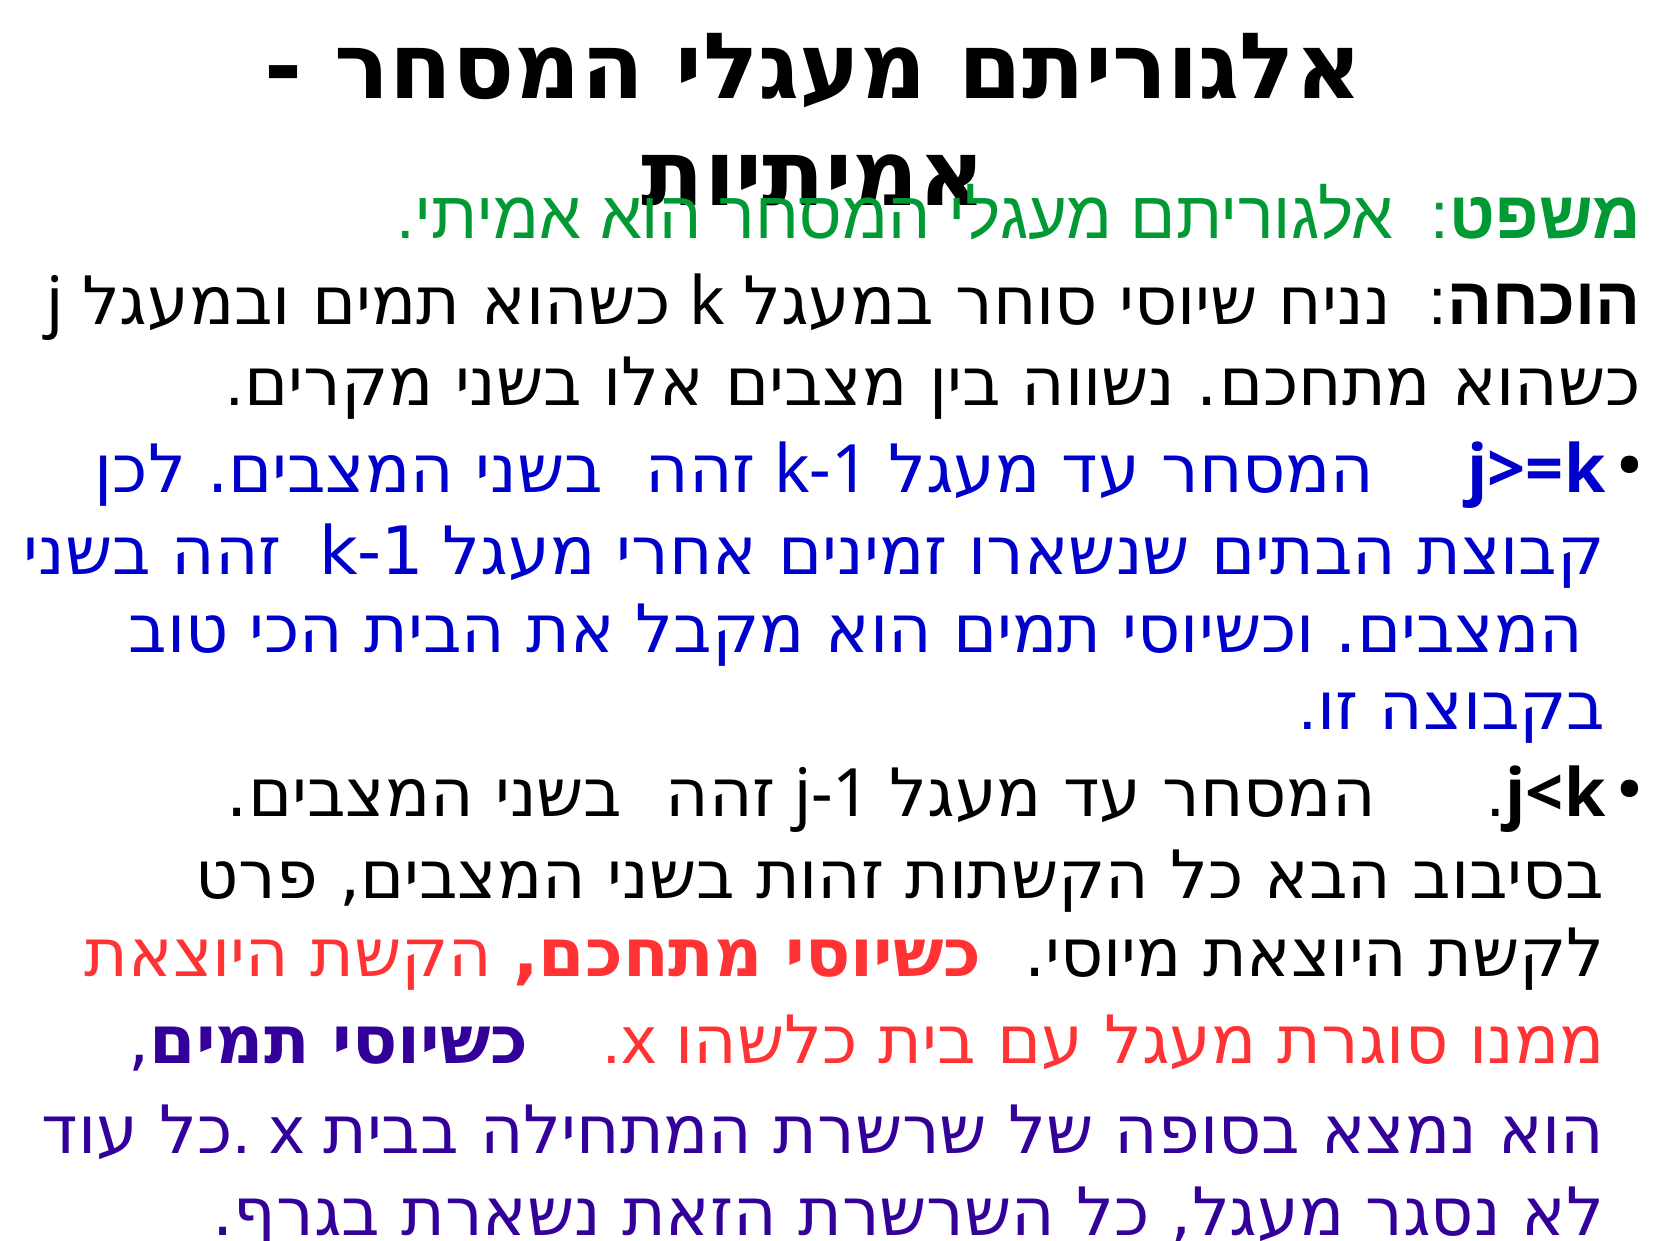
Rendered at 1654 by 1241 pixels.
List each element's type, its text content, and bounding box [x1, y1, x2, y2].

text_box משפט: אלגוריתם מעגלי המסחר הוא אמיתי. הוכחה: נניח שיוסי סוחר במעגל k כשהוא תמים ובמעגל j כשהוא מתחכם. נשווה בין מצבים אלו בשני מקרים. j>=k המסחר עד מעגל k-1 זהה בשני המצבים. לכן קבוצת הבתים שנשארו זמינים אחרי מעגל k-1 זהה בשני המצבים. וכשיוסי תמים הוא מקבל את הבית הכי טוב בקבוצה זו. j<k. המסחר עד מעגל j-1 זהה בשני המצבים. בסיבוב הבא כל הקשתות זהות בשני המצבים, פרט לקשת היוצאת מיוסי. כשיוסי מתחכם, הקשת היוצאת ממנו סוגרת מעגל עם בית כלשהו x. כשיוסי תמים, הוא נמצא בסופה של שרשרת המתחילה בבית x .כל עוד לא נסגר מעגל, כל השרשרת הזאת נשארת בגרף. בפרט, בית x עדיין נמצא בגרף כאשר מעגל k נסגר. לכן הבית שמקבל יוסי כשהוא תמים טוב לפחות כמו x. [2, 170, 1654, 1198]
title אלגוריתם מעגלי המסחר - אמיתיות [97, 45, 1531, 170]
